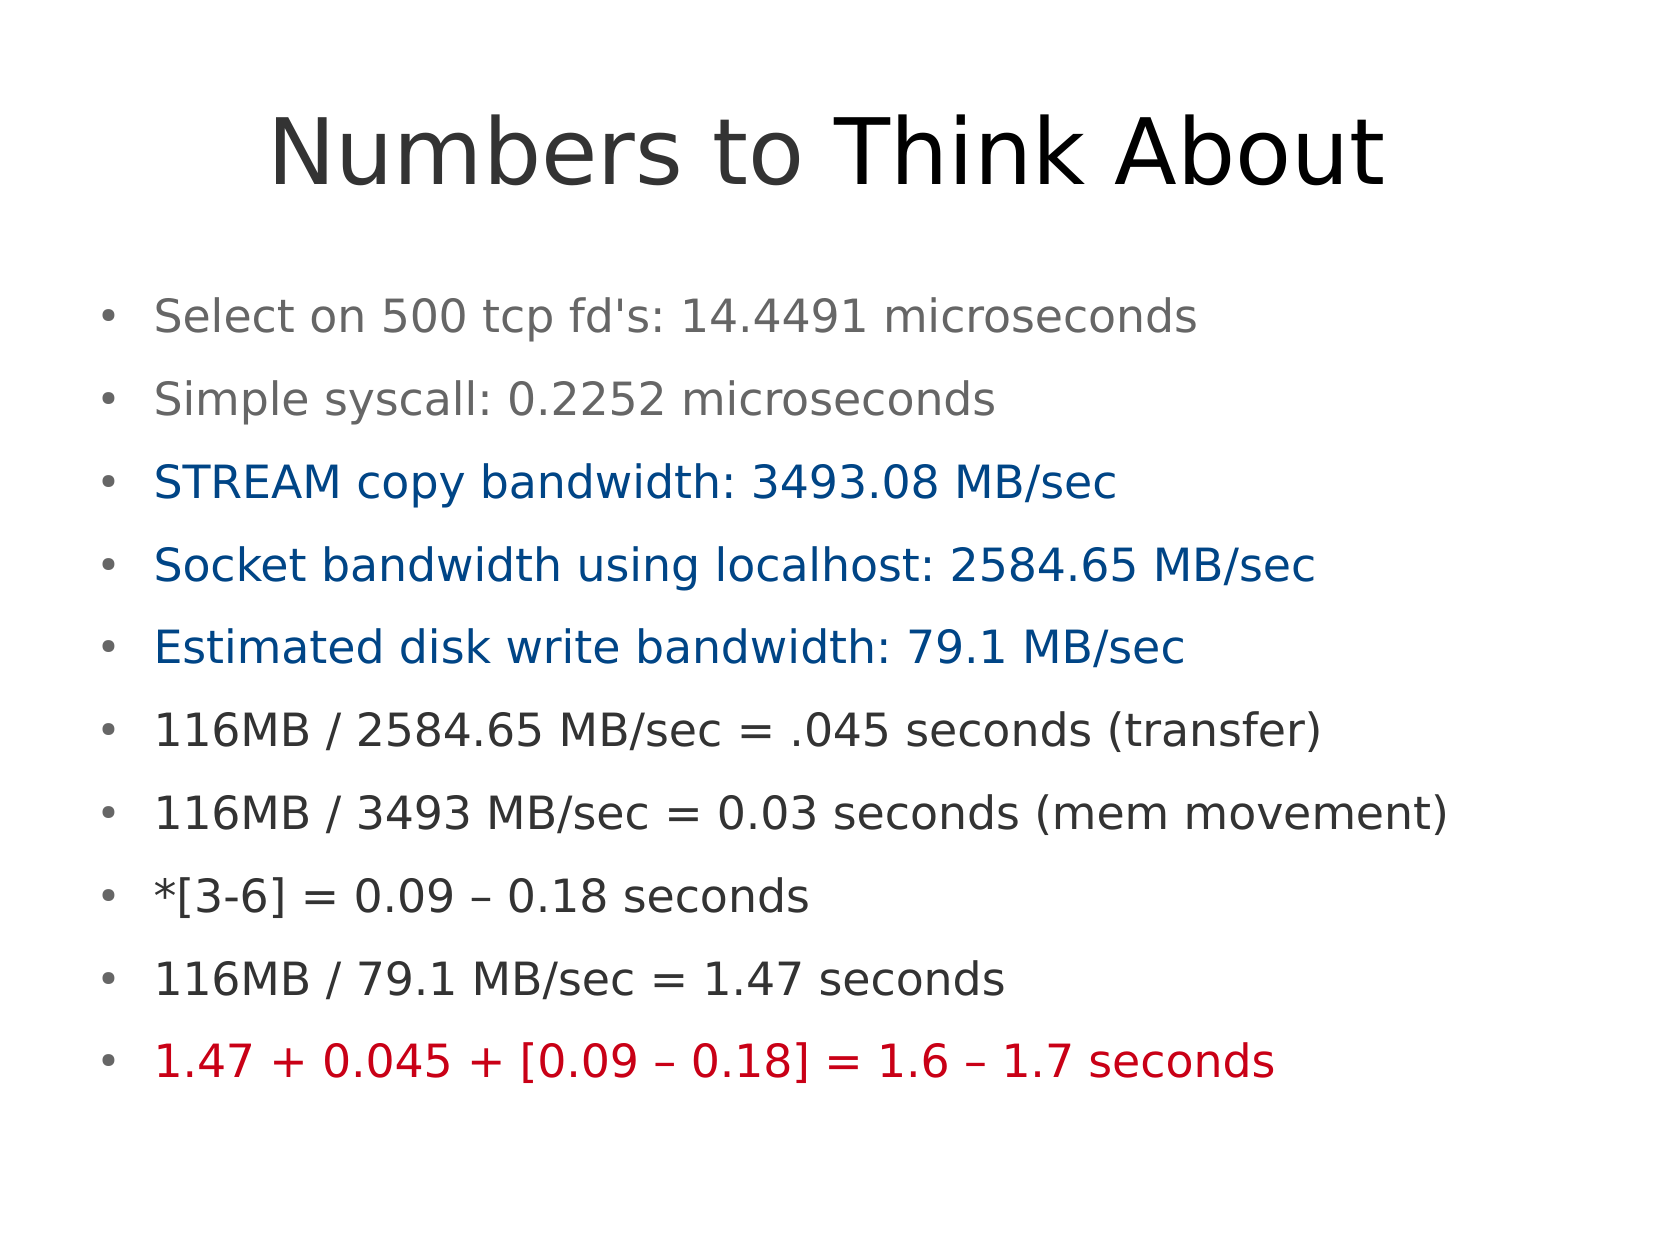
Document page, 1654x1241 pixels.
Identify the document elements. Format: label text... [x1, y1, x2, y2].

list Select on 500 tcp fd's: 14.4491 microseconds Simple syscall: 0.2252 microseconds STREAM copy bandwidth: 3493.08 MB/sec Socket bandwidth using localhost: 2584.65 MB/sec Estimated disk write bandwidth: 79.1 MB/sec 116MB / 2584.65 MB/sec = .045 seconds (transfer) 116MB / 3493 MB/sec = 0.03 seconds (mem movement) *[3-6] = 0.09 – 0.18 seconds 116MB / 79.1 MB/sec = 1.47 seconds 1.47 + 0.045 + [0.09 – 0.18] = 1.6 – 1.7 seconds [82, 290, 1571, 1109]
title Numbers to Think About [82, 49, 1571, 257]
